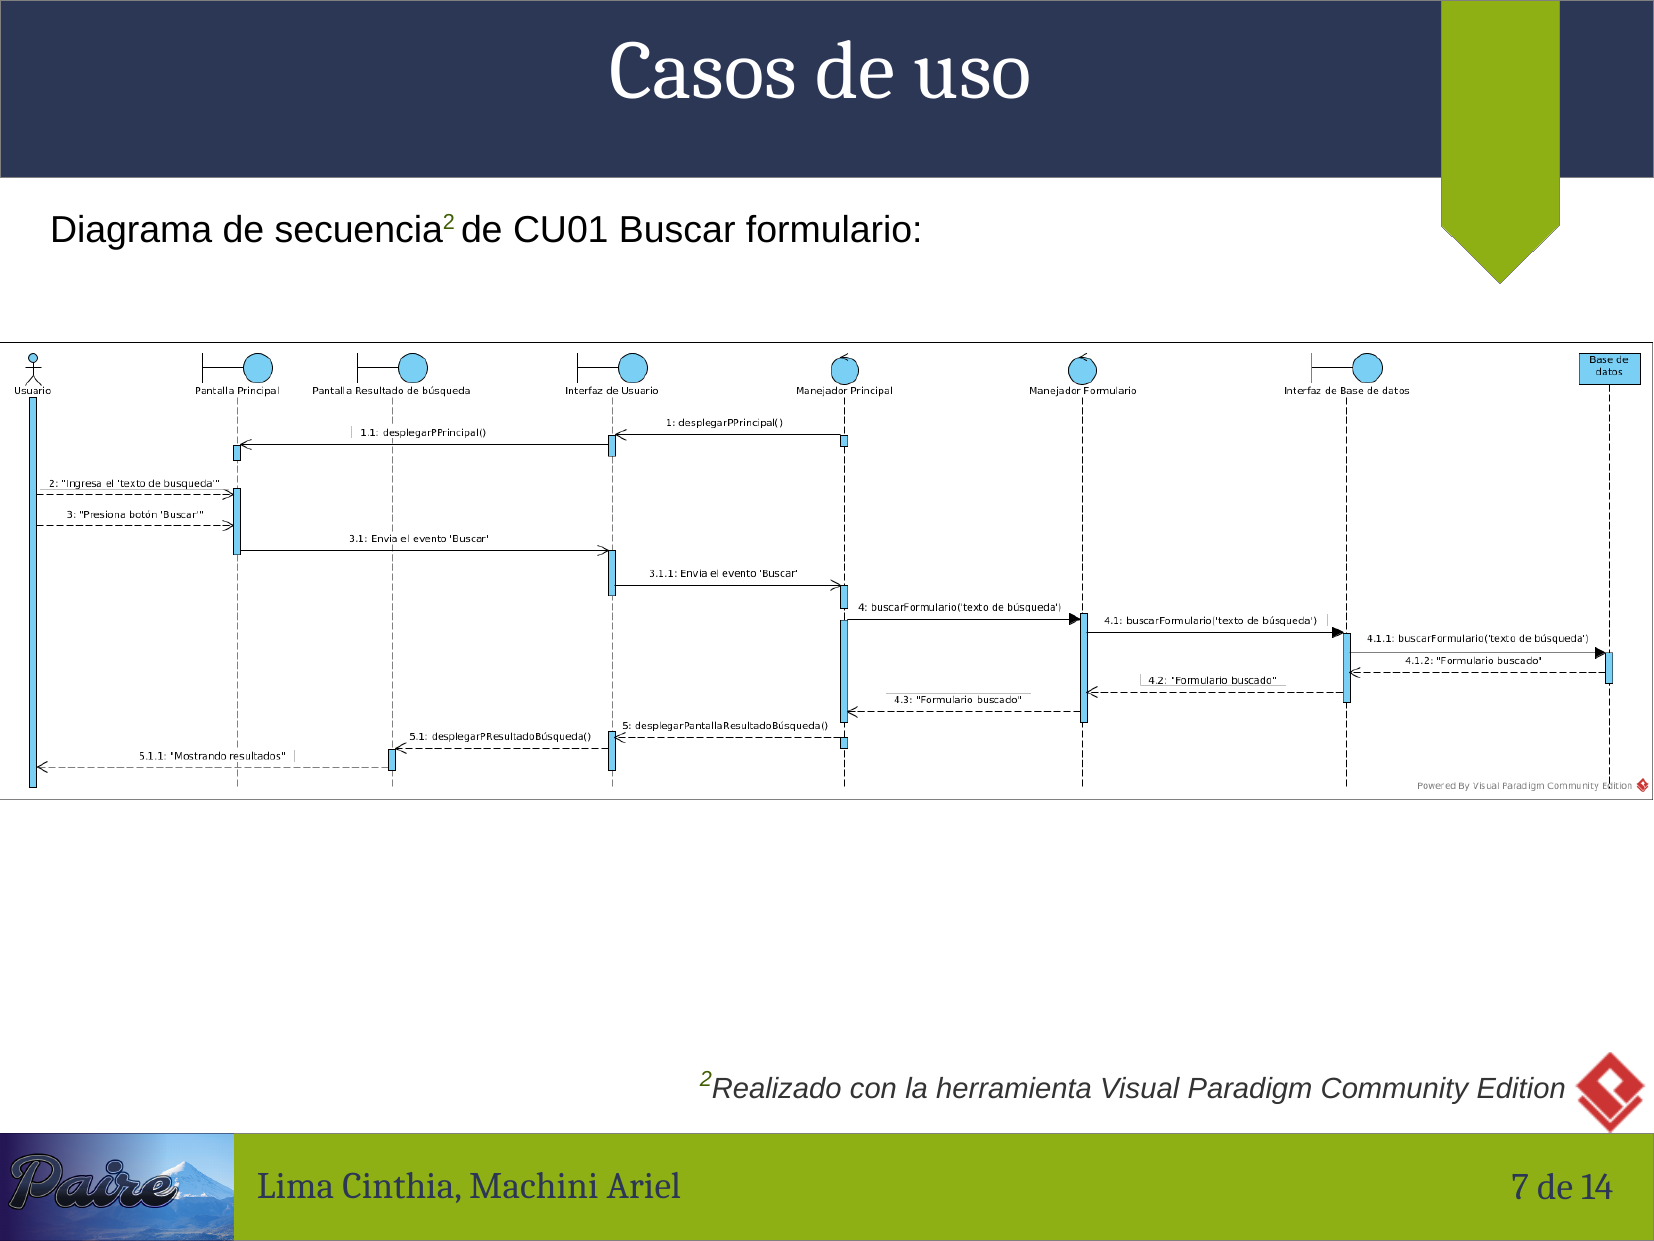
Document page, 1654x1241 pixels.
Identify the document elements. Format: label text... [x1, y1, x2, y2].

picture [0, 1133, 234, 1241]
text_box 2Realizado con la herramienta Visual Paradigm Community Edition [685, 1057, 1570, 1114]
picture [1570, 1052, 1651, 1133]
text_box Diagrama de secuencia2 de CU01 Buscar formulario: [35, 200, 993, 258]
text_box Lima Cinthia, Machini Ariel [242, 1157, 715, 1217]
text_box Casos de uso [342, 15, 1300, 130]
text_box [234, 1133, 1654, 1241]
picture [0, 342, 1653, 801]
text_box <number> de 14 [1488, 1158, 1654, 1241]
text_box [0, 0, 1654, 284]
